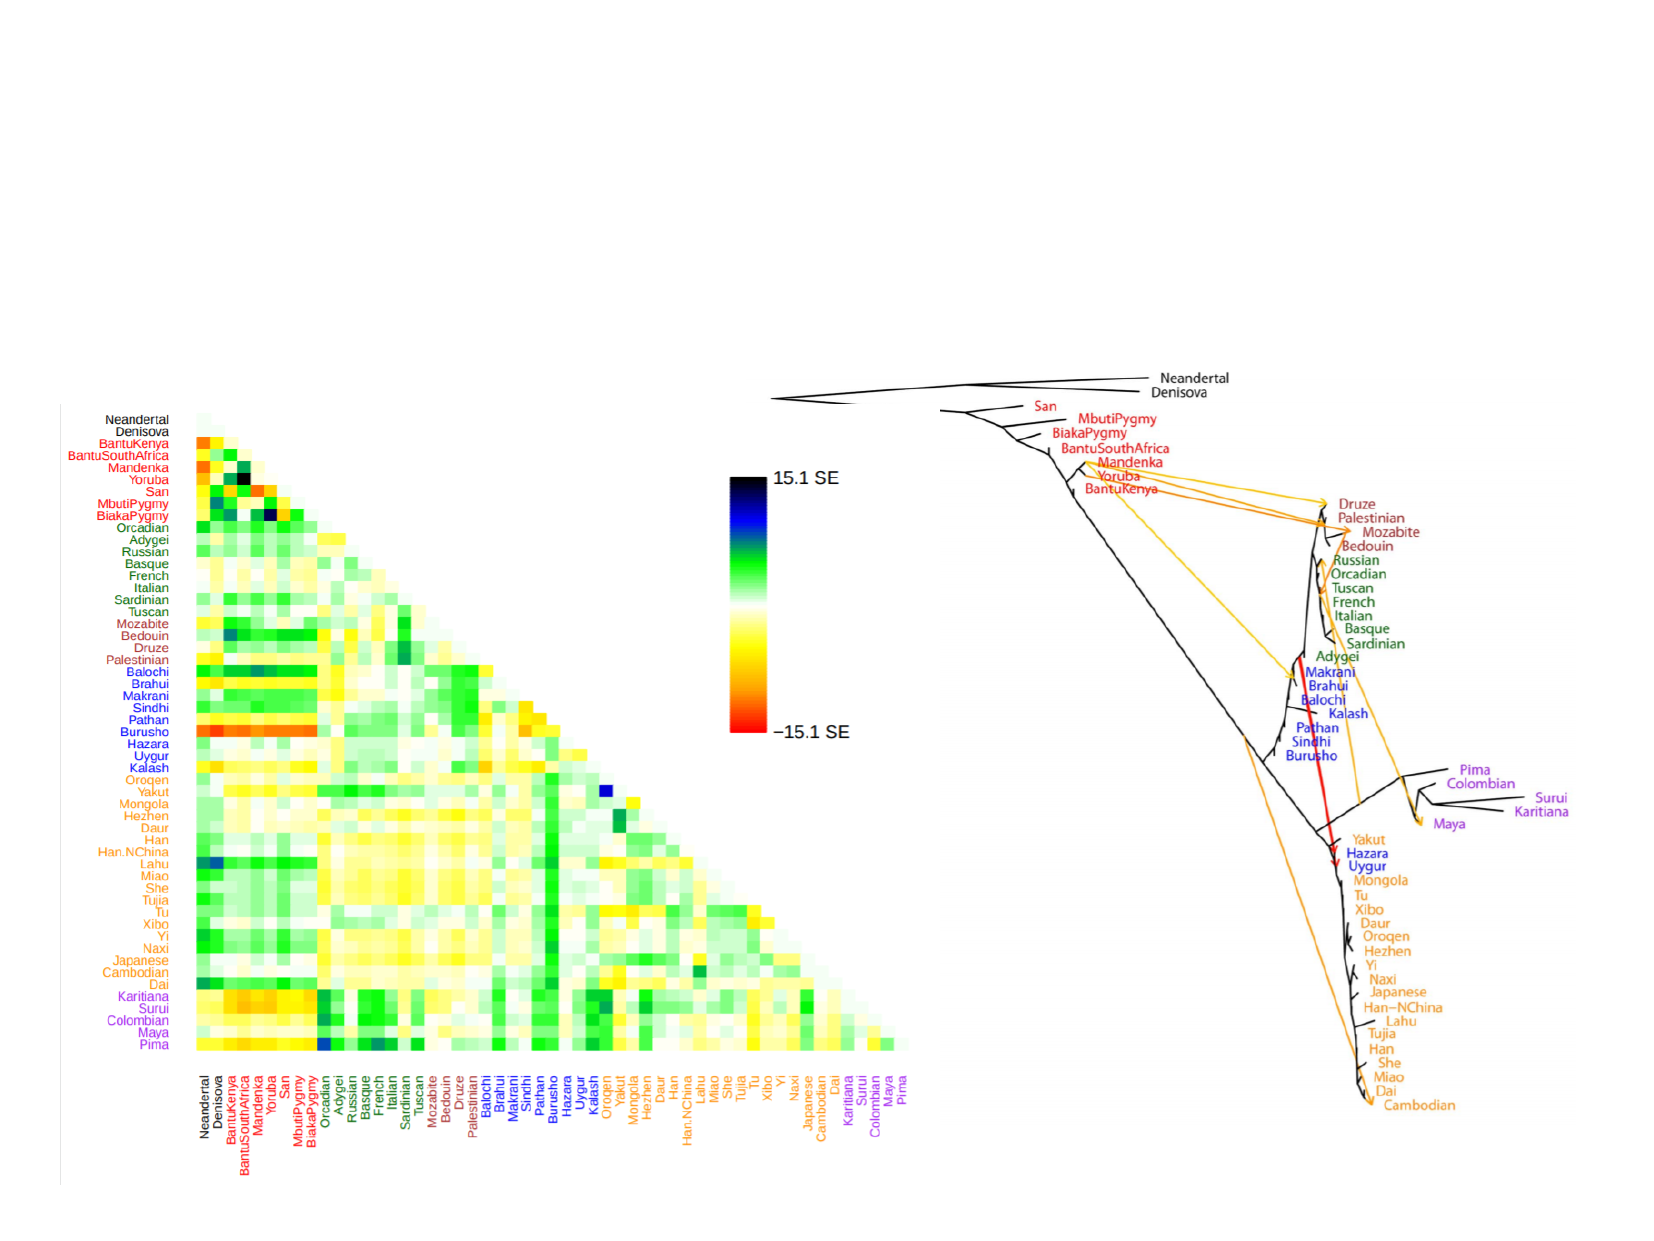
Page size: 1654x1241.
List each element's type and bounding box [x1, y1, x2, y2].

picture [60, 329, 1576, 1186]
